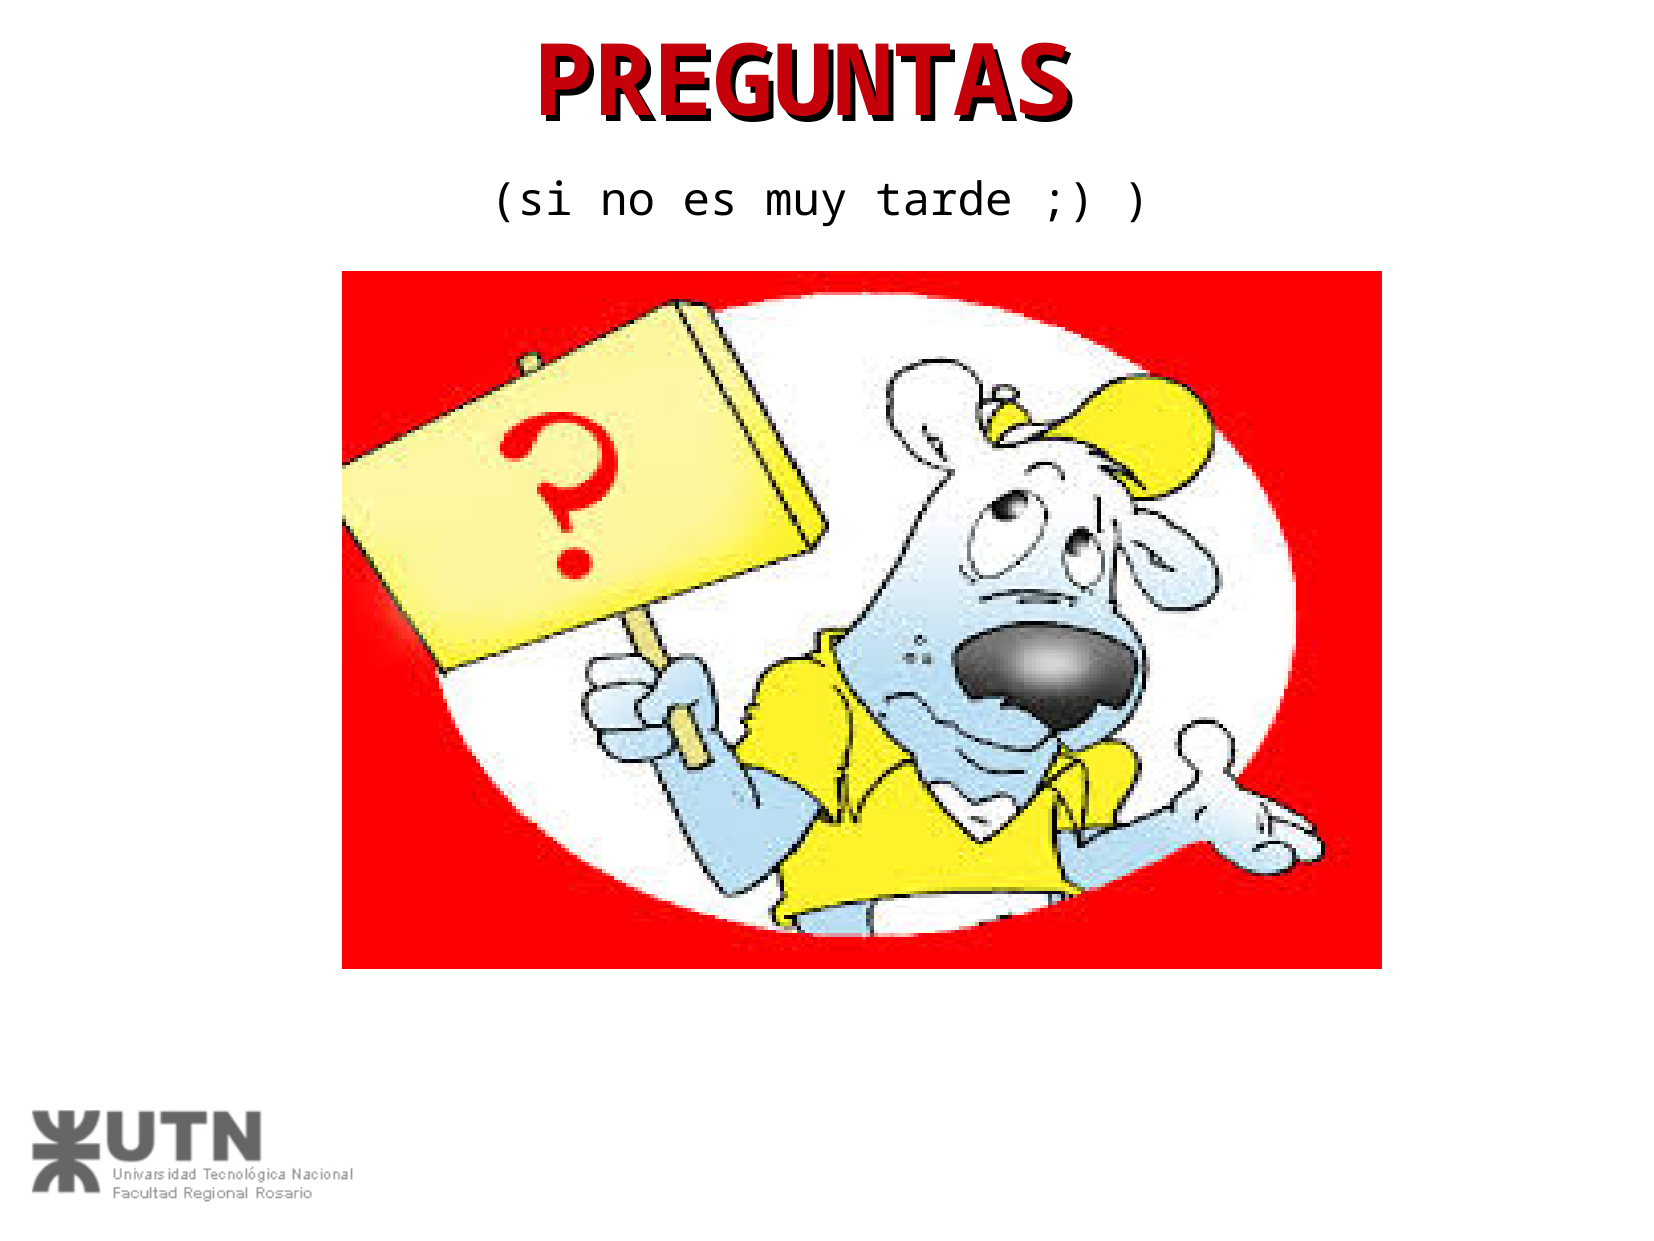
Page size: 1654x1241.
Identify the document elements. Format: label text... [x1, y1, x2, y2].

picture [342, 271, 1382, 969]
picture [23, 1098, 362, 1211]
title PREGUNTAS [59, 0, 1548, 159]
text_box (si no es muy tarde ;) ) [0, 159, 1641, 266]
